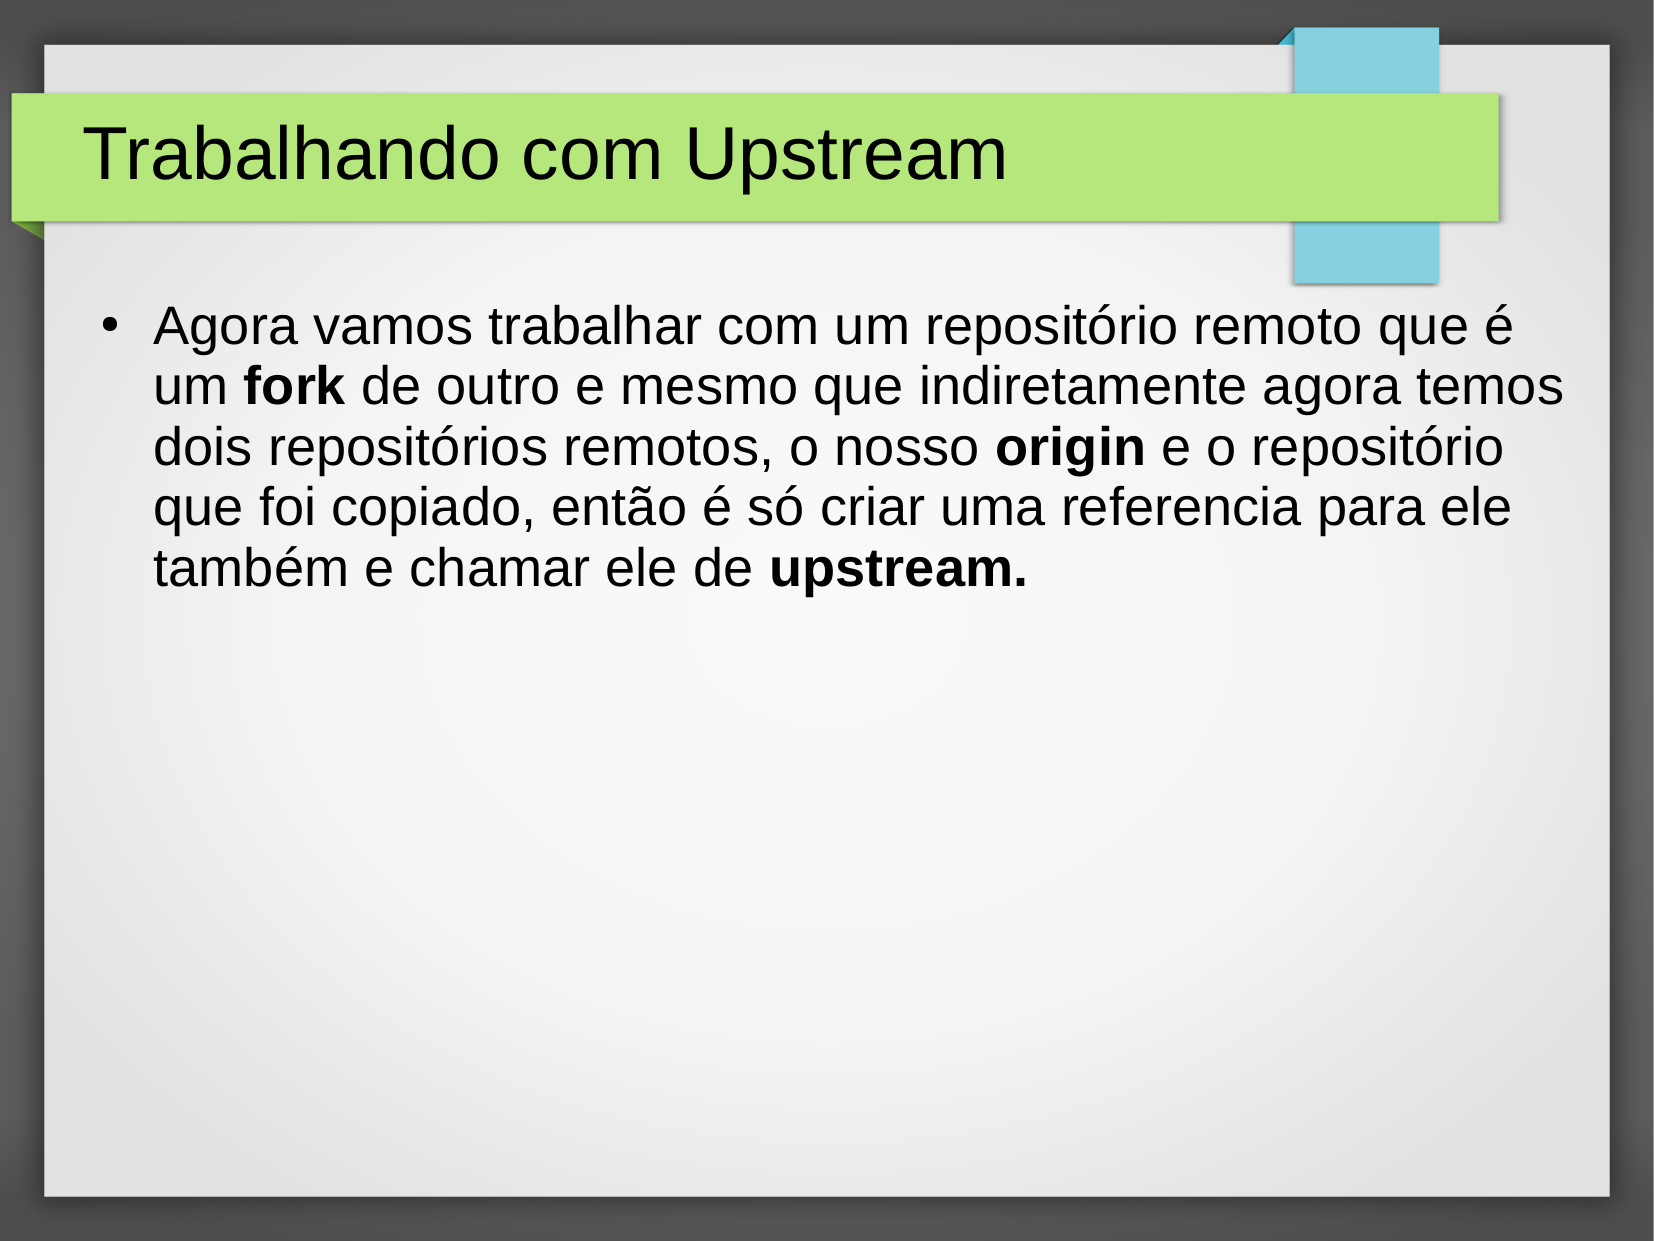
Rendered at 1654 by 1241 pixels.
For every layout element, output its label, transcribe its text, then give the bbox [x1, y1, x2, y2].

list Agora vamos trabalhar com um repositório remoto que é um fork de outro e mesmo que indiretamente agora temos dois repositórios remotos, o nosso origin e o repositório que foi copiado, então é só criar uma referencia para ele também e chamar ele de upstream. [82, 295, 1571, 1015]
picture [0, 0, 1654, 1241]
title Trabalhando com Upstream [82, 94, 1264, 213]
